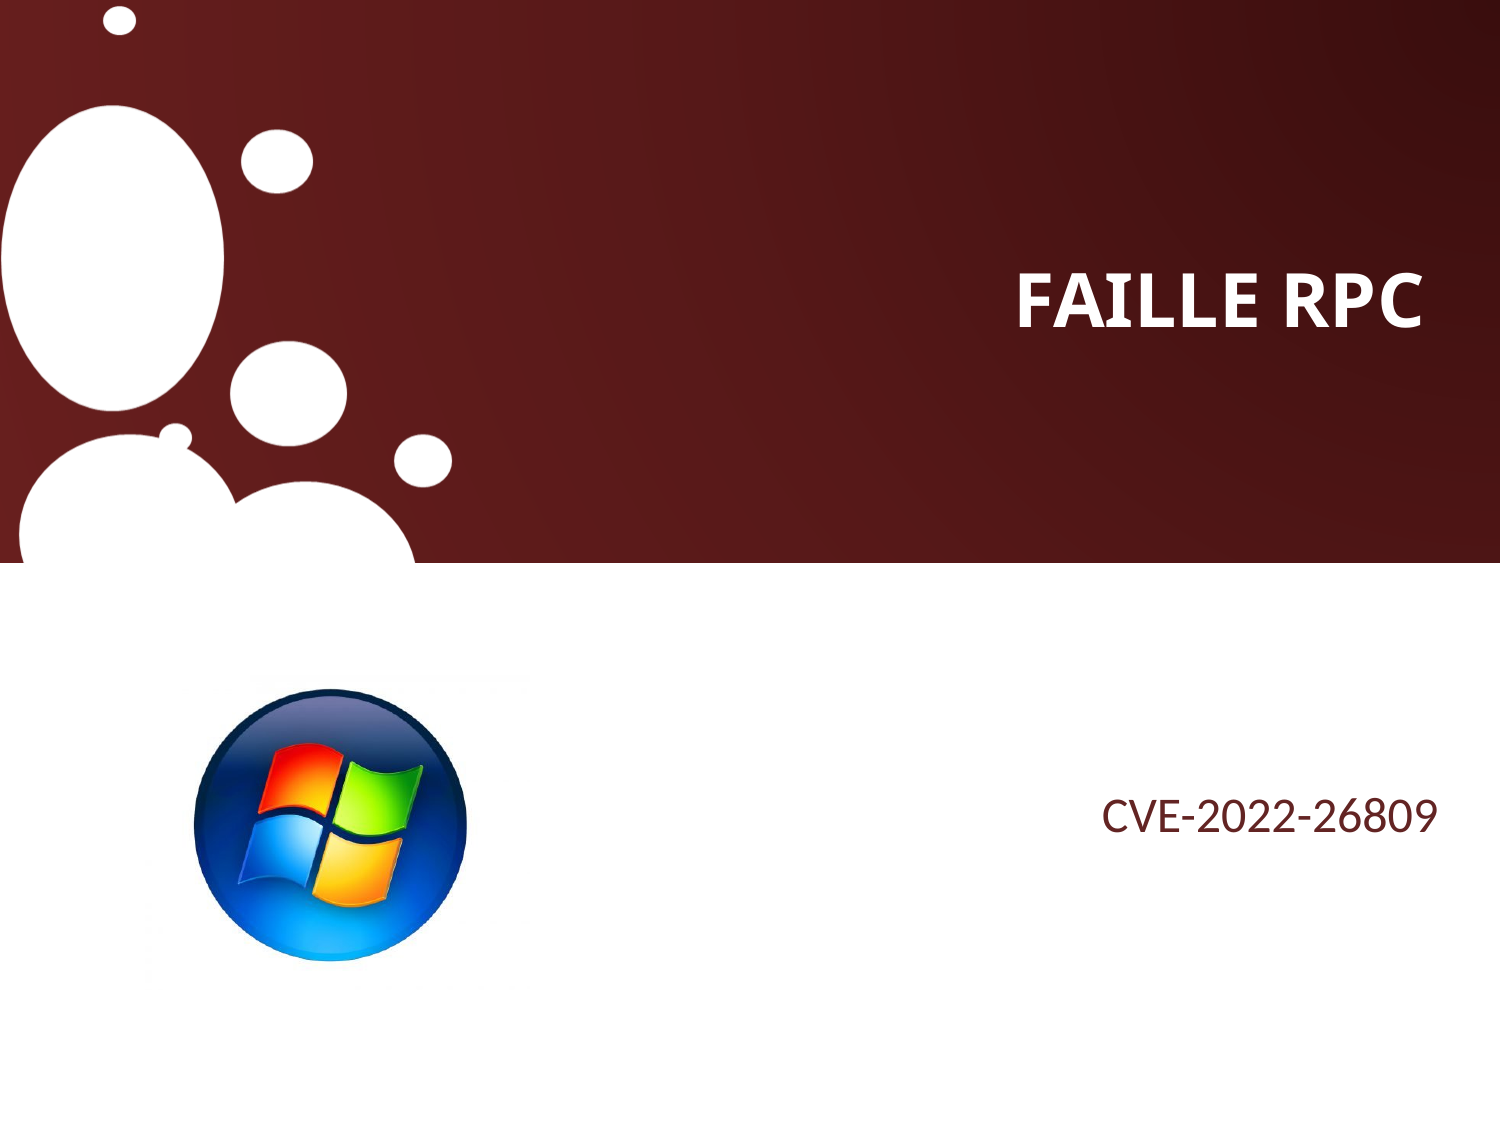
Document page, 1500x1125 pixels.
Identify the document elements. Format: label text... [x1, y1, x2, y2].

list CVE-2022-26809 [396, 795, 1439, 1065]
picture [145, 675, 530, 990]
picture [0, 0, 1500, 569]
title FAILLE RPC [383, 126, 1425, 472]
